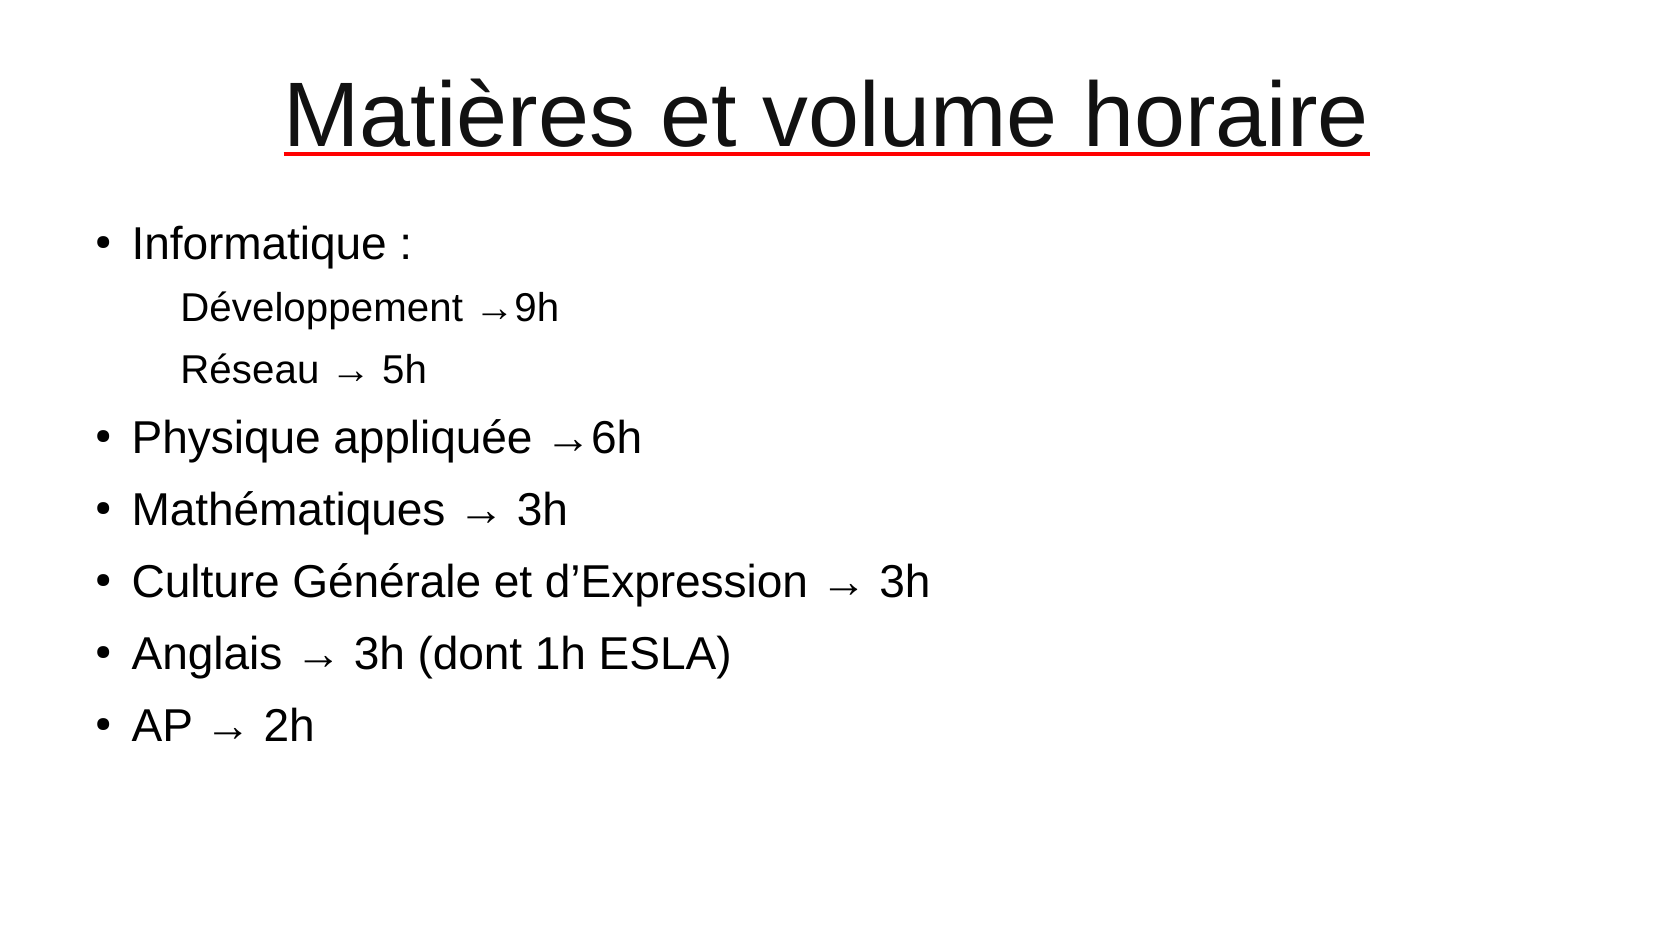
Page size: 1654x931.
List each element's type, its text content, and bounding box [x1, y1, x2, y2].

list Informatique : Développement →9h Réseau → 5h Physique appliquée →6h Mathématiques → 3h Culture Générale et d’Expression → 3h Anglais → 3h (dont 1h ESLA) AP → 2h [82, 217, 1571, 758]
title Matières et volume horaire [82, 37, 1571, 193]
